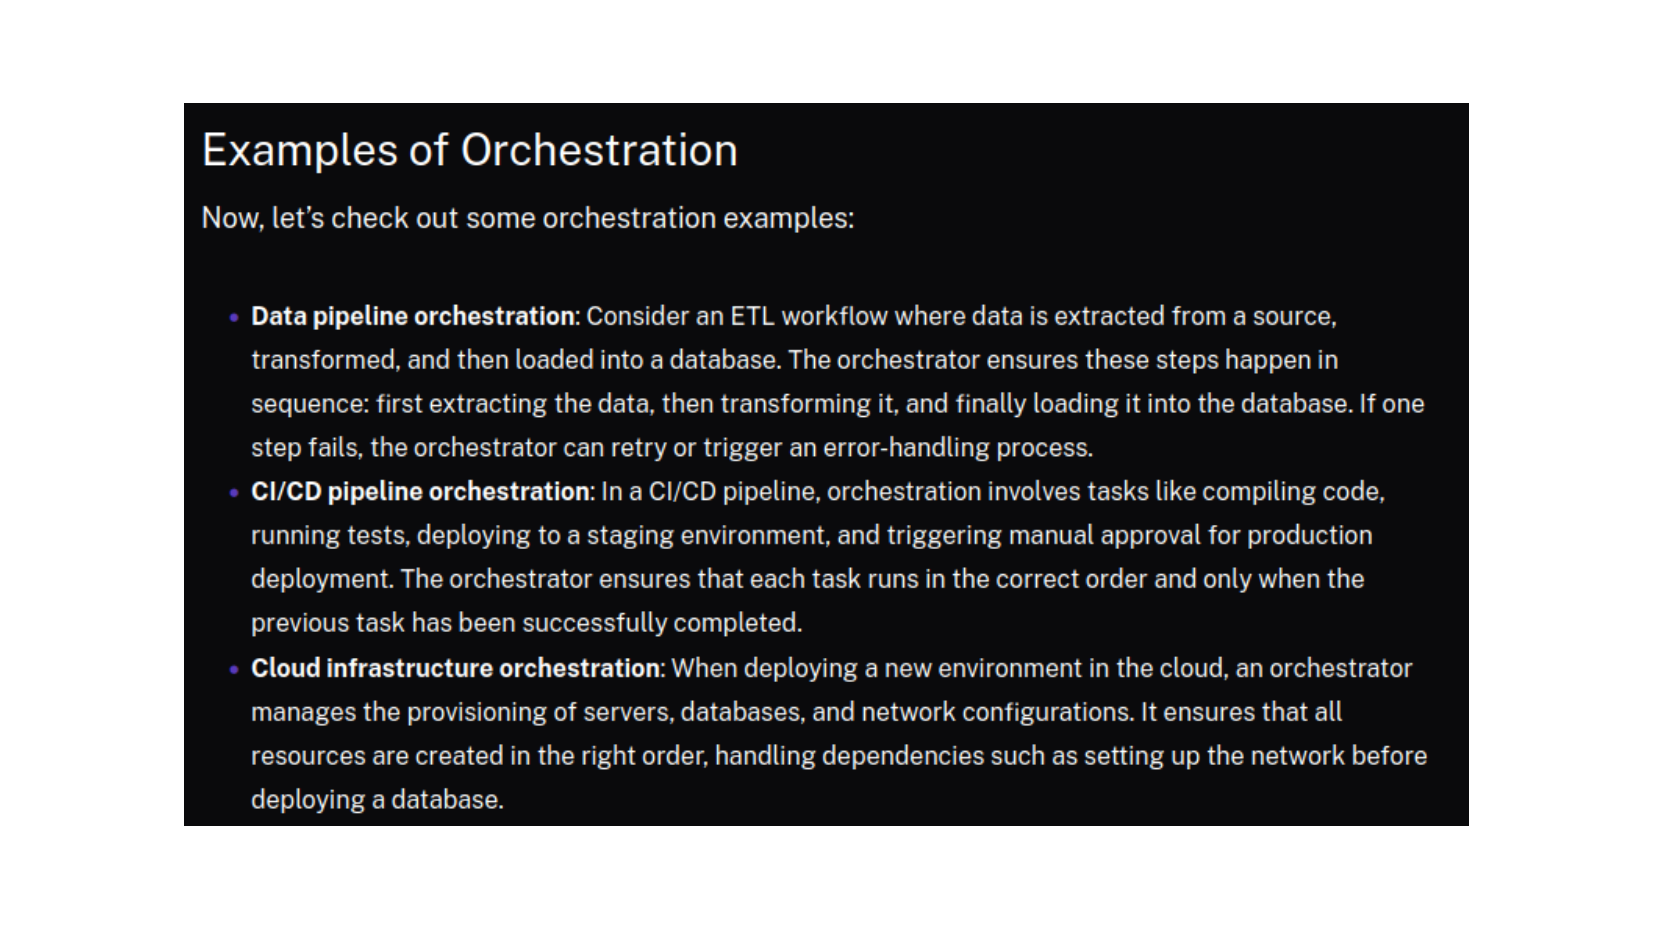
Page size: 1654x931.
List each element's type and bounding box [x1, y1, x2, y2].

picture [184, 103, 1469, 826]
